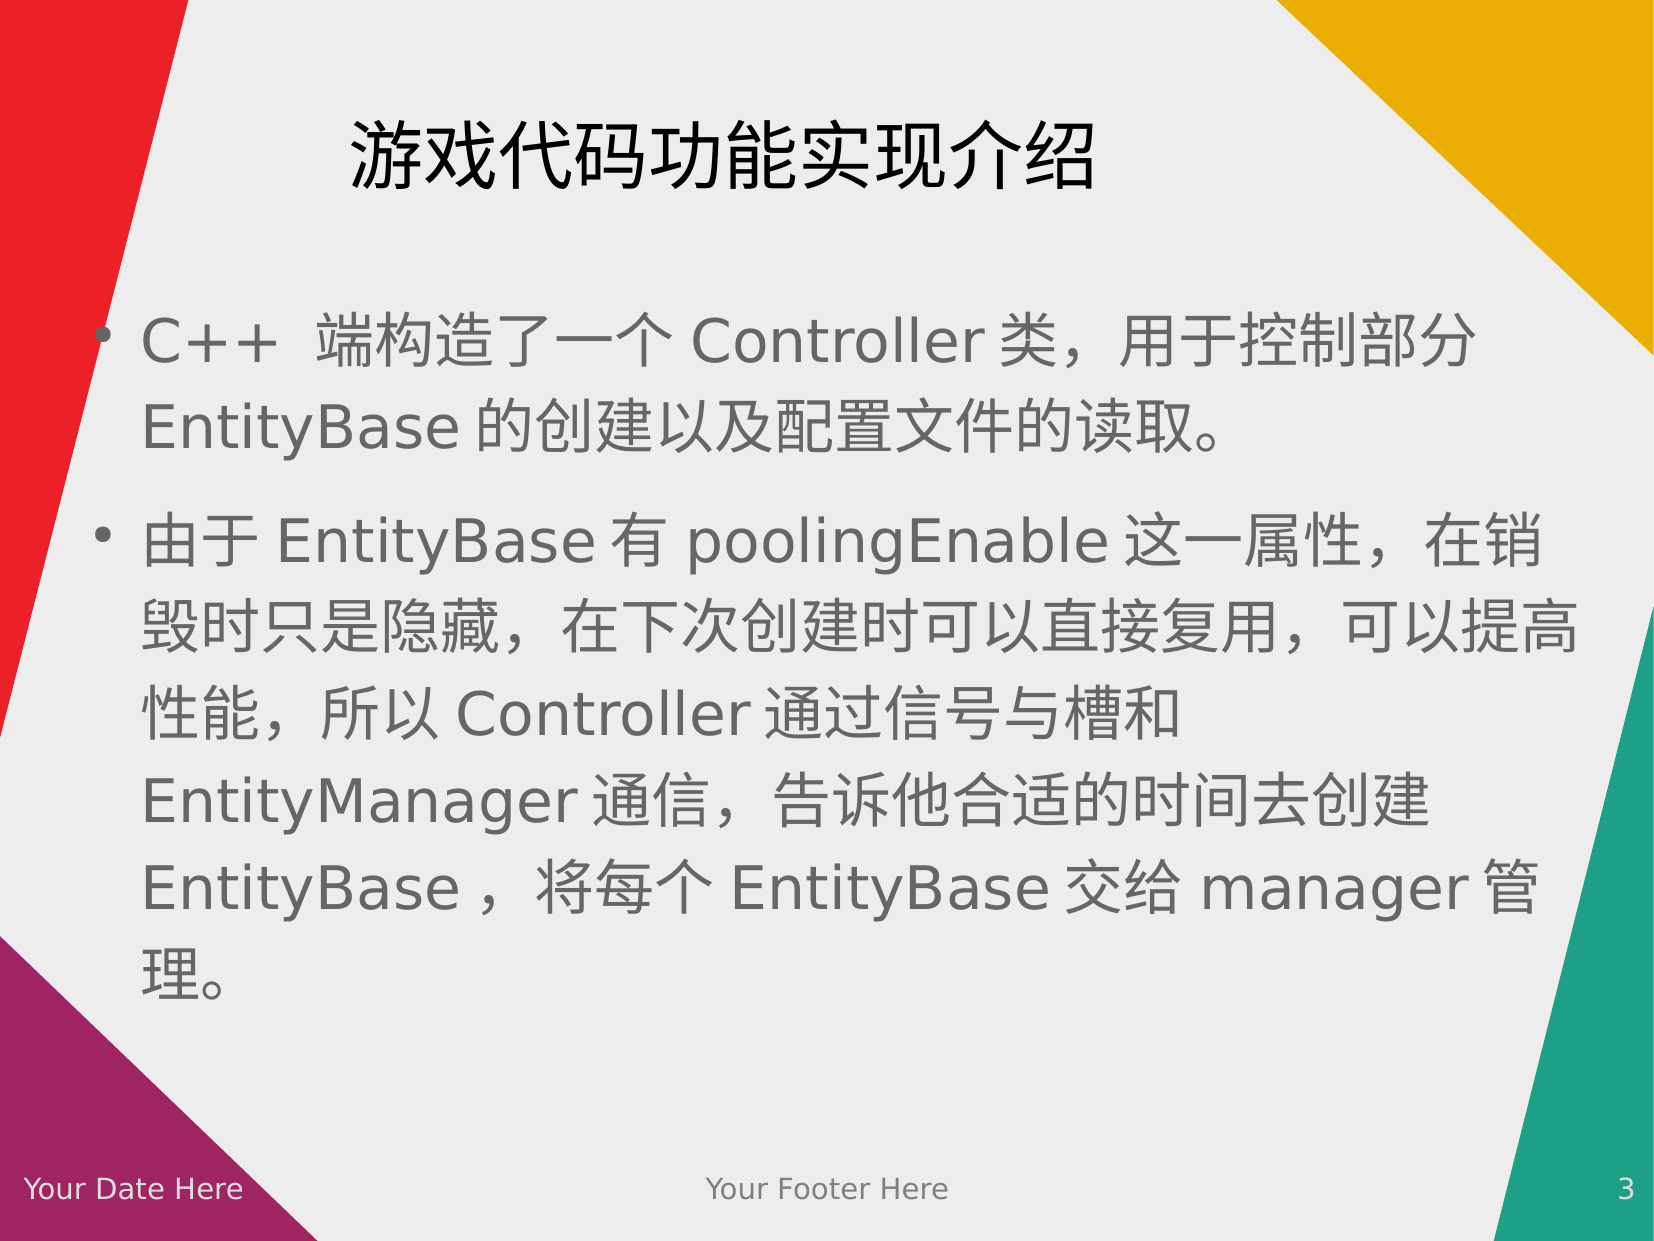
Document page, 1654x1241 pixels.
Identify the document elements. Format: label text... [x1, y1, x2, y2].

list C++ 端构造了一个Controller类，用于控制部分EntityBase的创建以及配置文件的读取。 由于EntityBase有poolingEnable这一属性，在销毁时只是隐藏，在下次创建时可以直接复用，可以提高性能，所以Controller通过信号与槽和EntityManager通信，告诉他合适的时间去创建EntityBase，将每个EntityBase交给manager管理。 [76, 292, 1583, 1024]
text_box 游戏代码功能实现介绍 [334, 88, 1193, 264]
